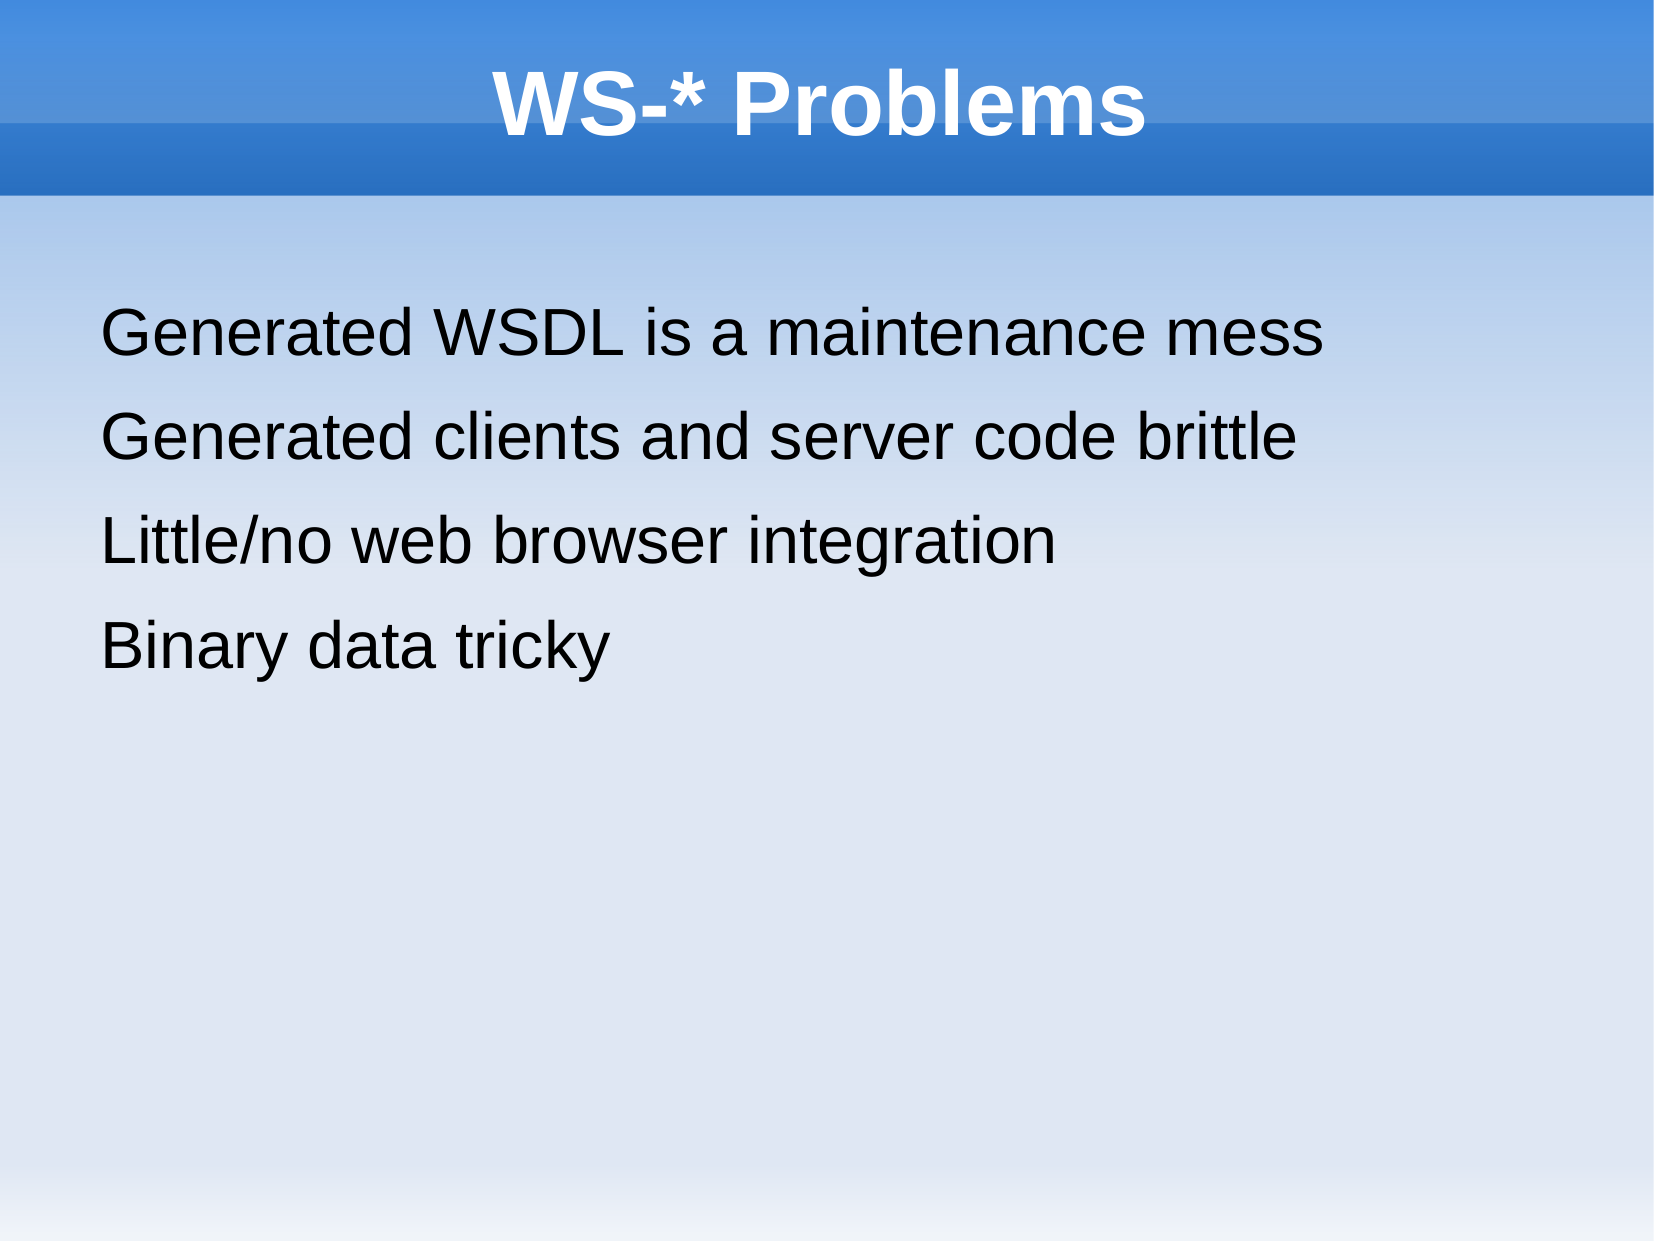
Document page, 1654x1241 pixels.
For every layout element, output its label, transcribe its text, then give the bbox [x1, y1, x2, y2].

title WS-* Problems [76, 0, 1565, 208]
picture [0, 0, 1654, 1241]
list Generated WSDL is a maintenance mess Generated clients and server code brittle Little/no web browser integration Binary data tricky [82, 290, 1571, 1109]
